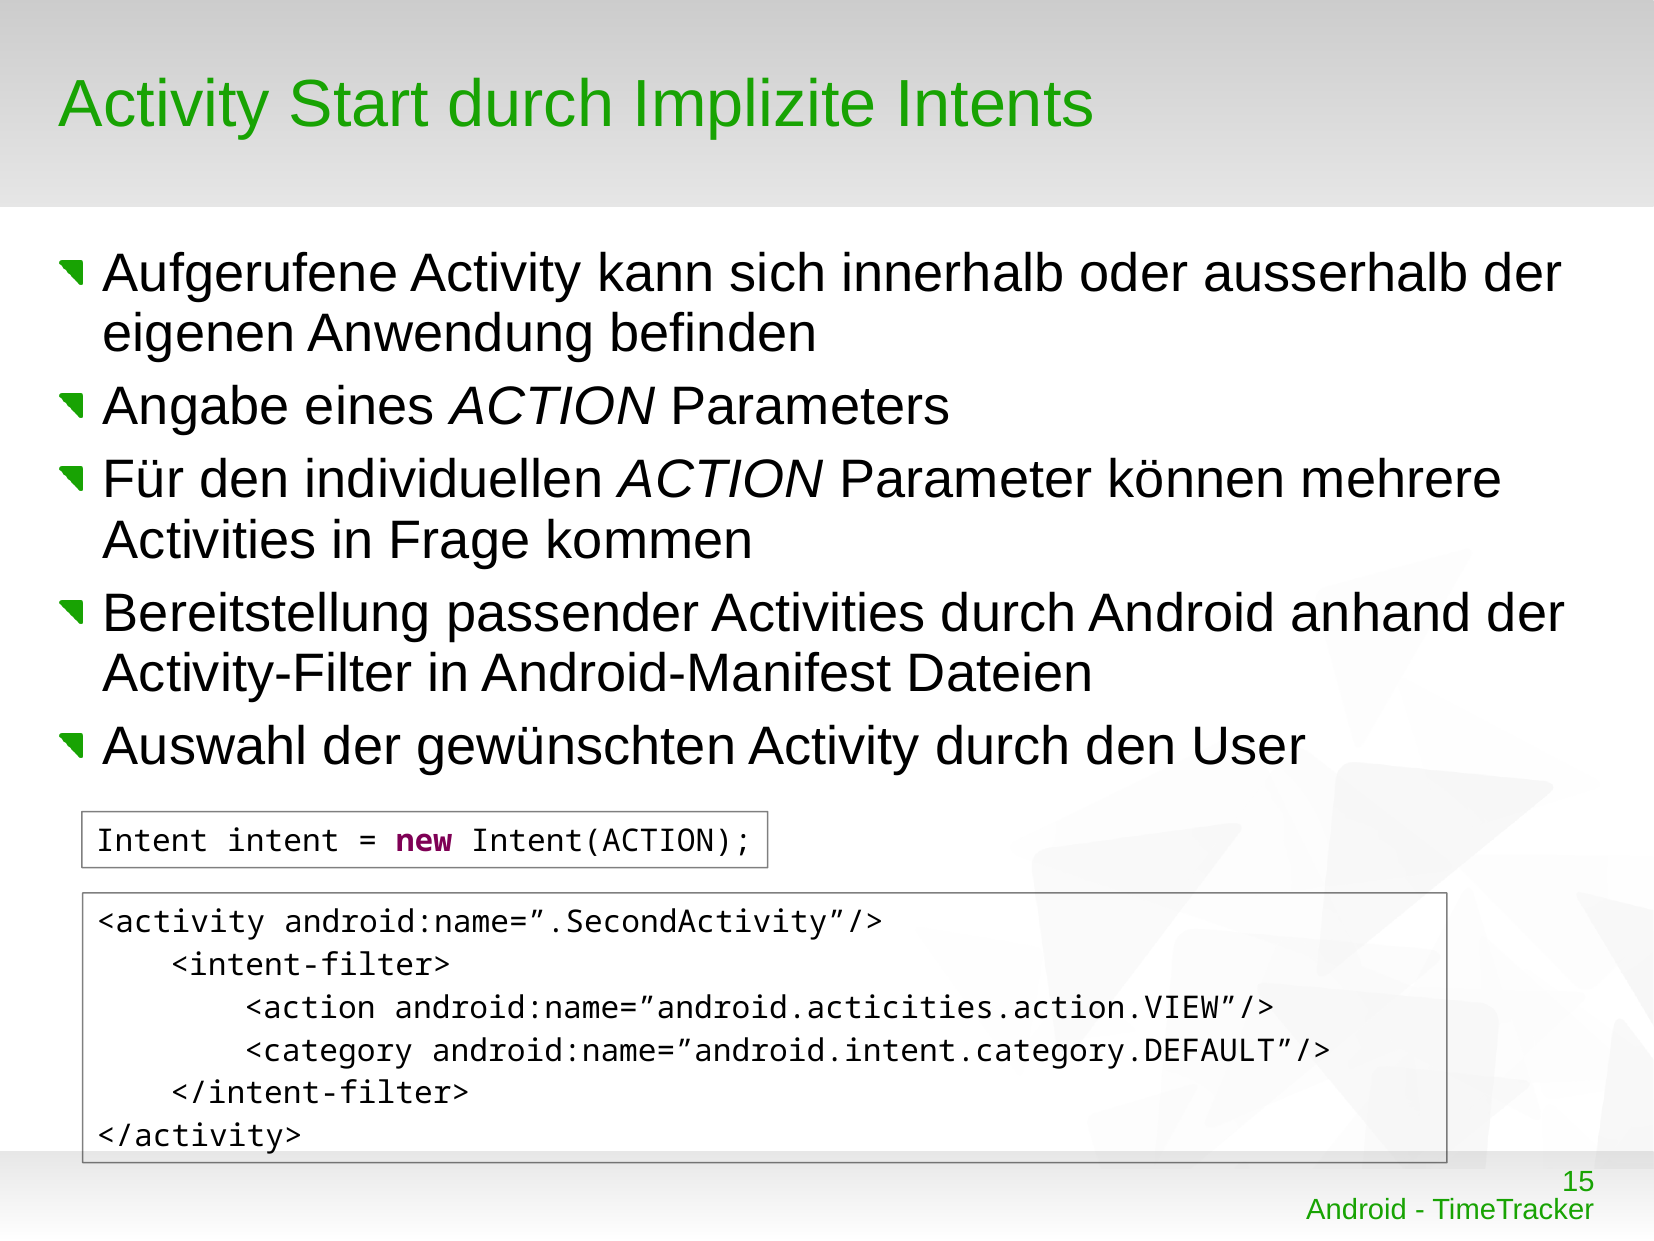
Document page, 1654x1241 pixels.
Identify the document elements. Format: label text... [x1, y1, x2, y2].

title Activity Start durch Implizite Intents [59, 29, 1595, 178]
text_box <activity android:name=”.SecondActivity”/> <intent-filter> <action android:name=”android.acticities.action.VIEW”/> <category android:name=”android.intent.category.DEFAULT”/> </intent-filter> </activity> [82, 892, 1447, 1124]
picture [915, 548, 1654, 1169]
list Aufgerufene Activity kann sich innerhalb oder ausserhalb der eigenen Anwendung befinden Angabe eines ACTION Parameters Für den individuellen ACTION Parameter können mehrere Activities in Frage kommen Bereitstellung passender Activities durch Android anhand der Activity-Filter in Android-Manifest Dateien Auswahl der gewünschten Activity durch den User [59, 242, 1595, 962]
text_box Intent intent = new Intent(ACTION); [81, 811, 768, 862]
